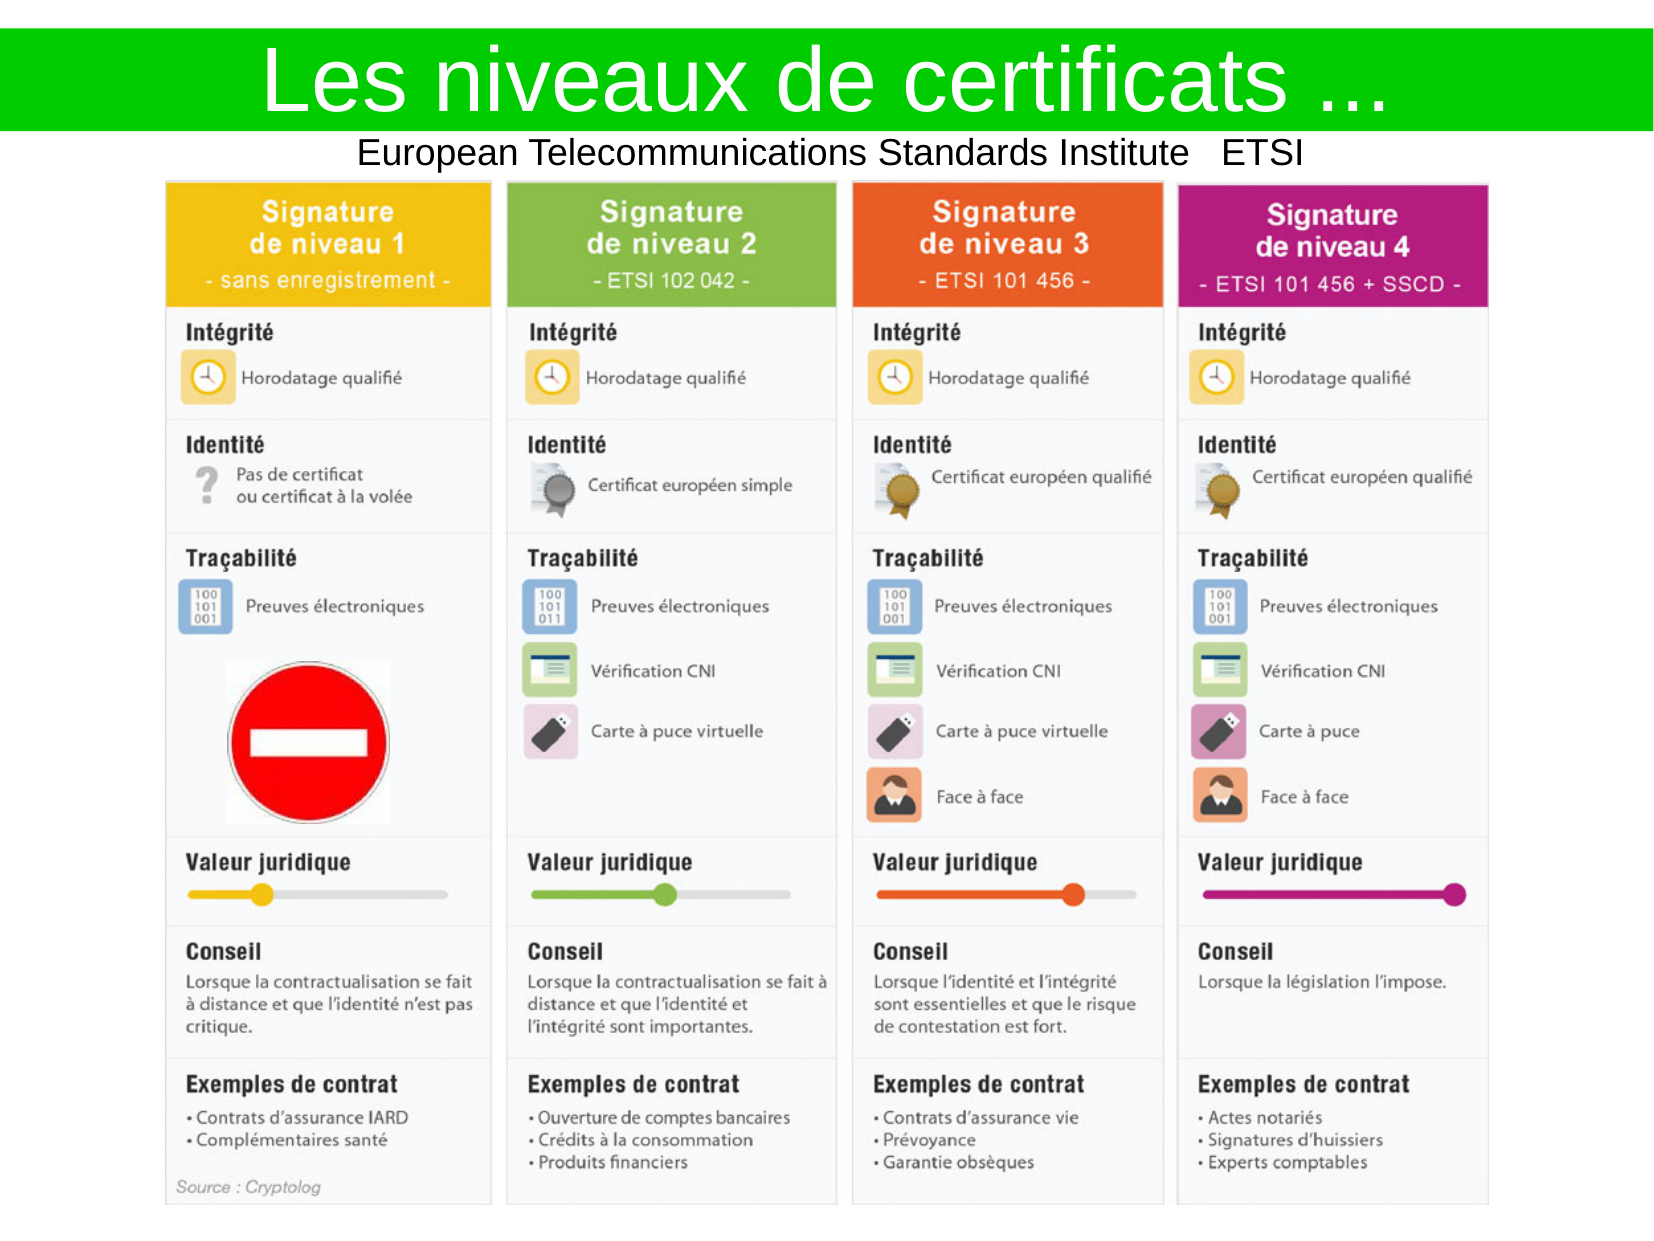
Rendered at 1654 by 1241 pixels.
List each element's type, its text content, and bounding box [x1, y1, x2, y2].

text_box European Telecommunications Standards Institute ETSI [341, 123, 1382, 223]
title Les niveaux de certificats ... [0, 28, 1654, 132]
picture [165, 180, 1489, 1205]
